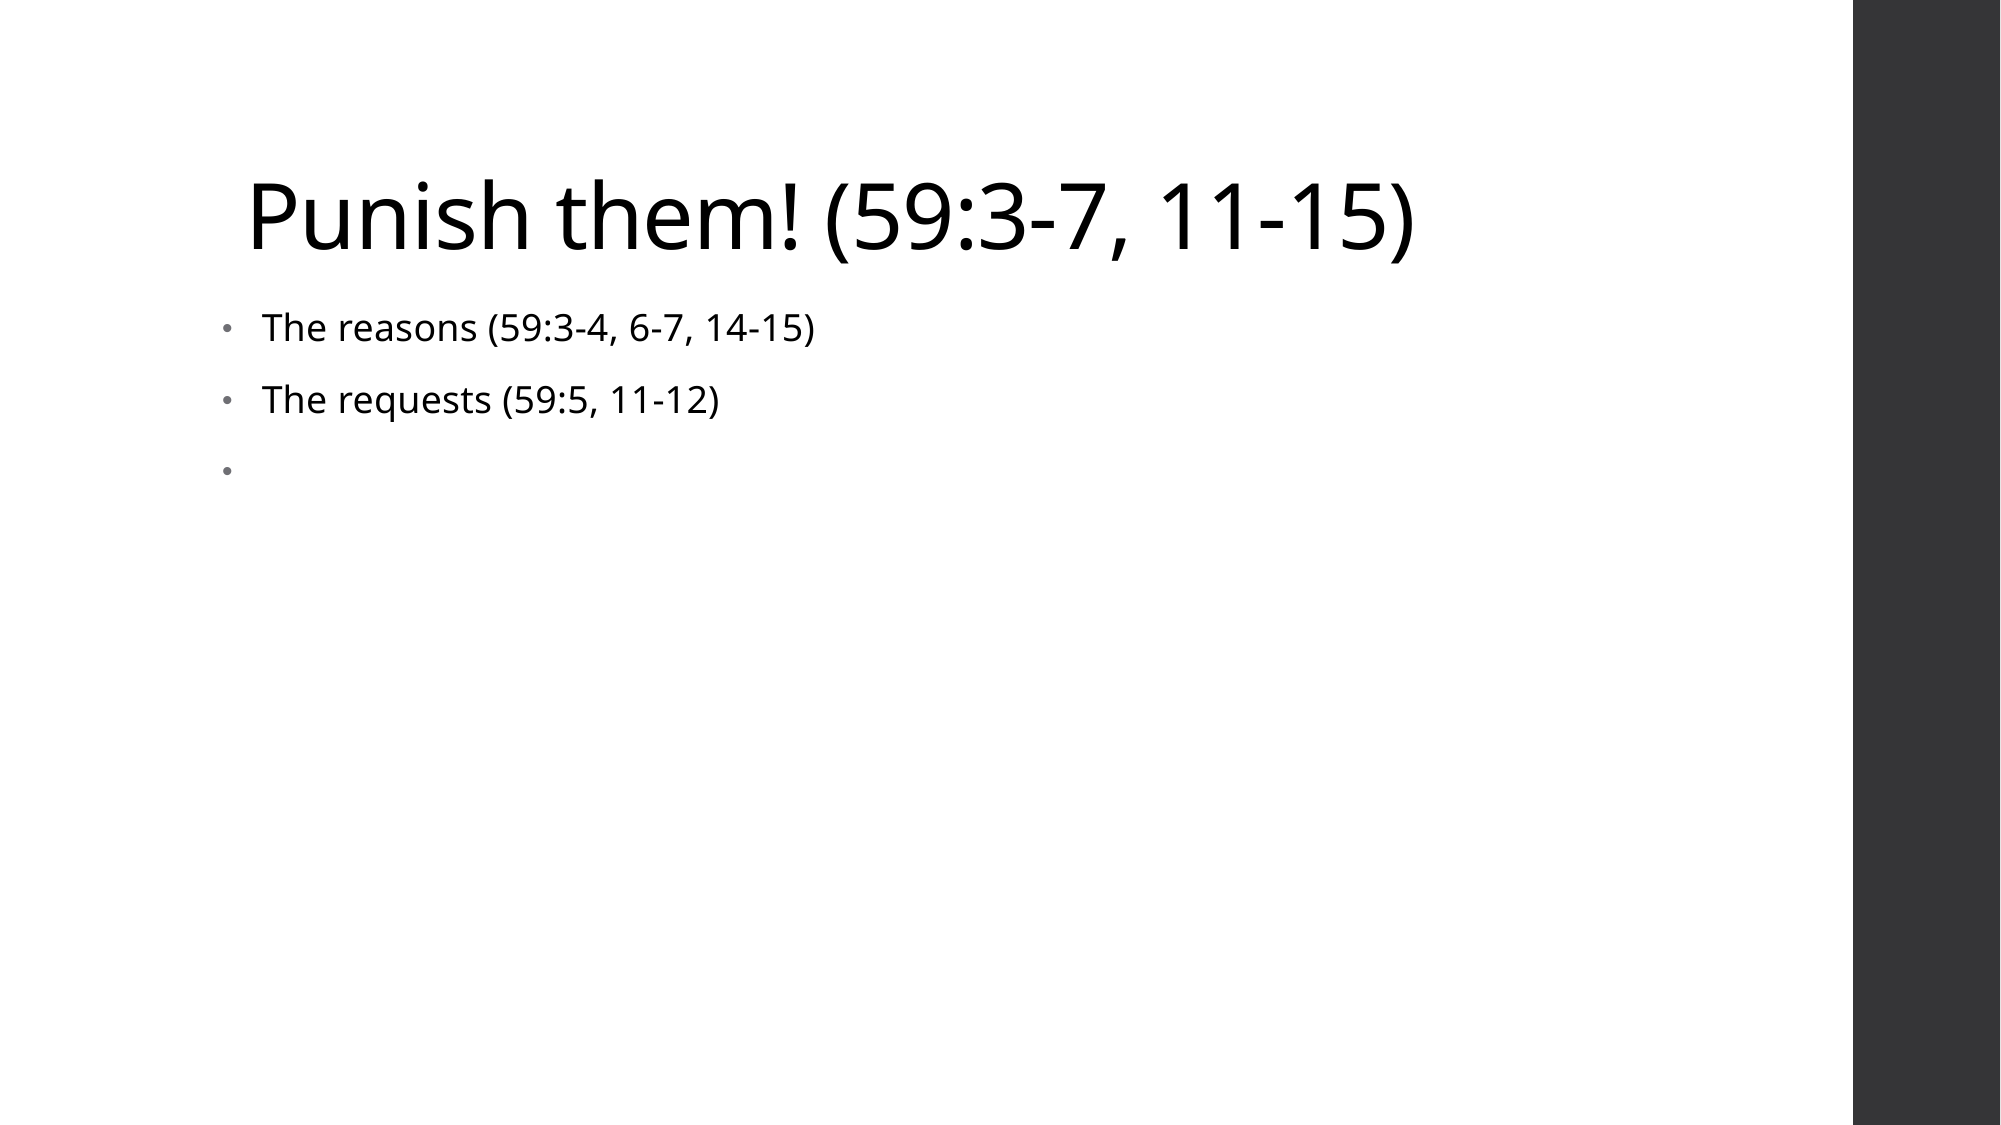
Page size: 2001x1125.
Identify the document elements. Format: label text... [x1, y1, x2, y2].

list The reasons (59:3-4, 6-7, 14-15) The requests (59:5, 11-12) [206, 299, 1617, 1014]
title Punish them! (59:3-7, 11-15) [206, 60, 1797, 278]
